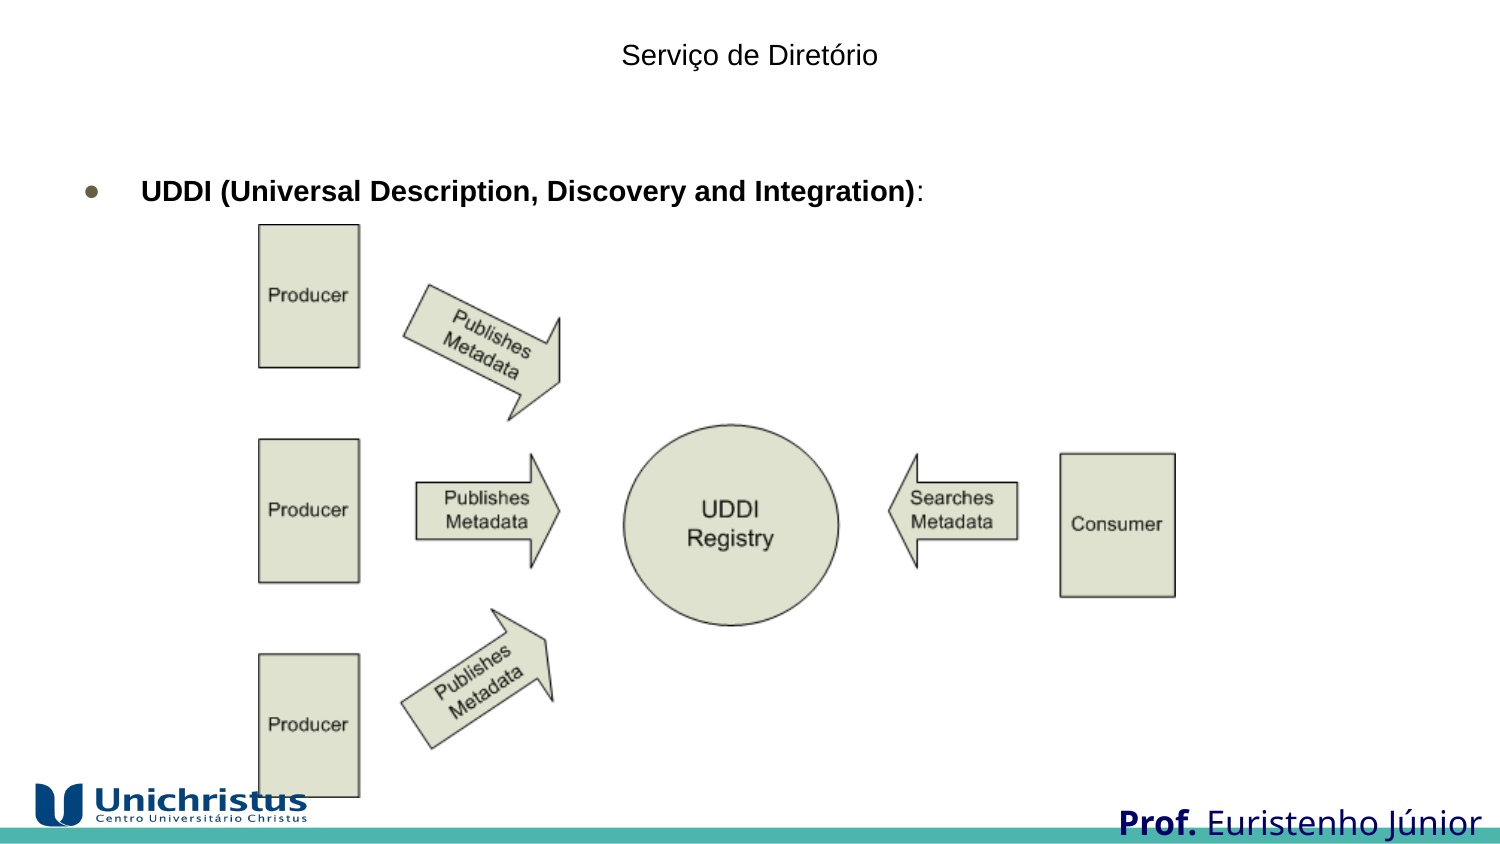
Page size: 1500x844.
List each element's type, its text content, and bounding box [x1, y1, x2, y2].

picture [31, 224, 1176, 828]
list UDDI (Universal Description, Discovery and Integration): [51, 152, 1449, 750]
text_box Prof. Euristenho Júnior [1103, 791, 1500, 844]
title Serviço de Diretório [51, 20, 1449, 137]
